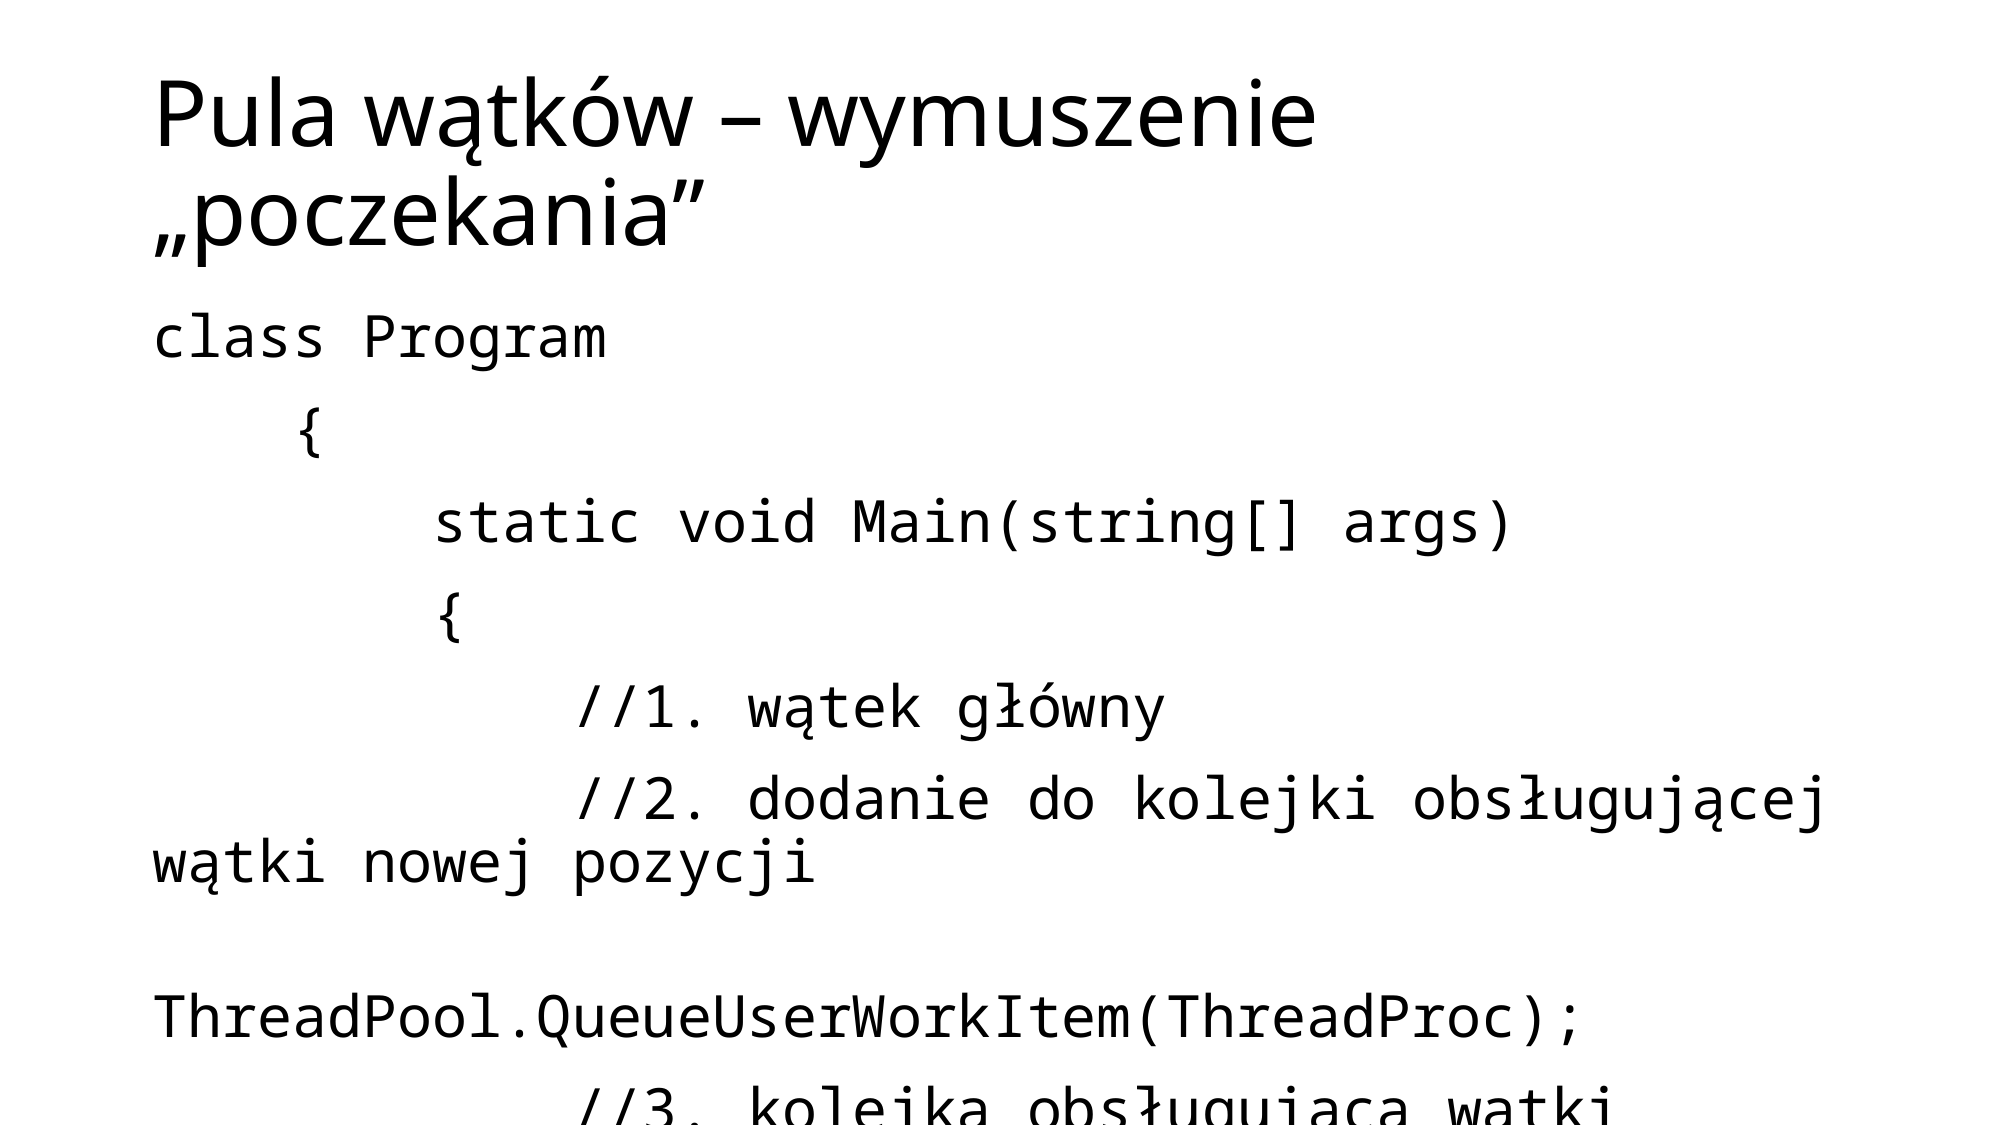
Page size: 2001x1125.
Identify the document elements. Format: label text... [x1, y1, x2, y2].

title Pula wątków – wymuszenie „poczekania” [137, 59, 1863, 278]
list class Program { static void Main(string[] args) { //1. wątek główny //2. dodanie do kolejki obsługującej wątki nowej pozycji ThreadPool.QueueUserWorkItem(ThreadProc); //3. kolejka obsługująca wątki uruchamia dodany wątek //5. Wątek główny czeka na zakończenie dodanego wątku po czym zamyka program Thread.Sleep(1000); } static void ThreadProc(Object stateInfo) { //4. Rozpoczęcie wykonywania nowego wątku Thread.Sleep(500); Console.WriteLine("hello"); } } [137, 299, 1863, 1014]
